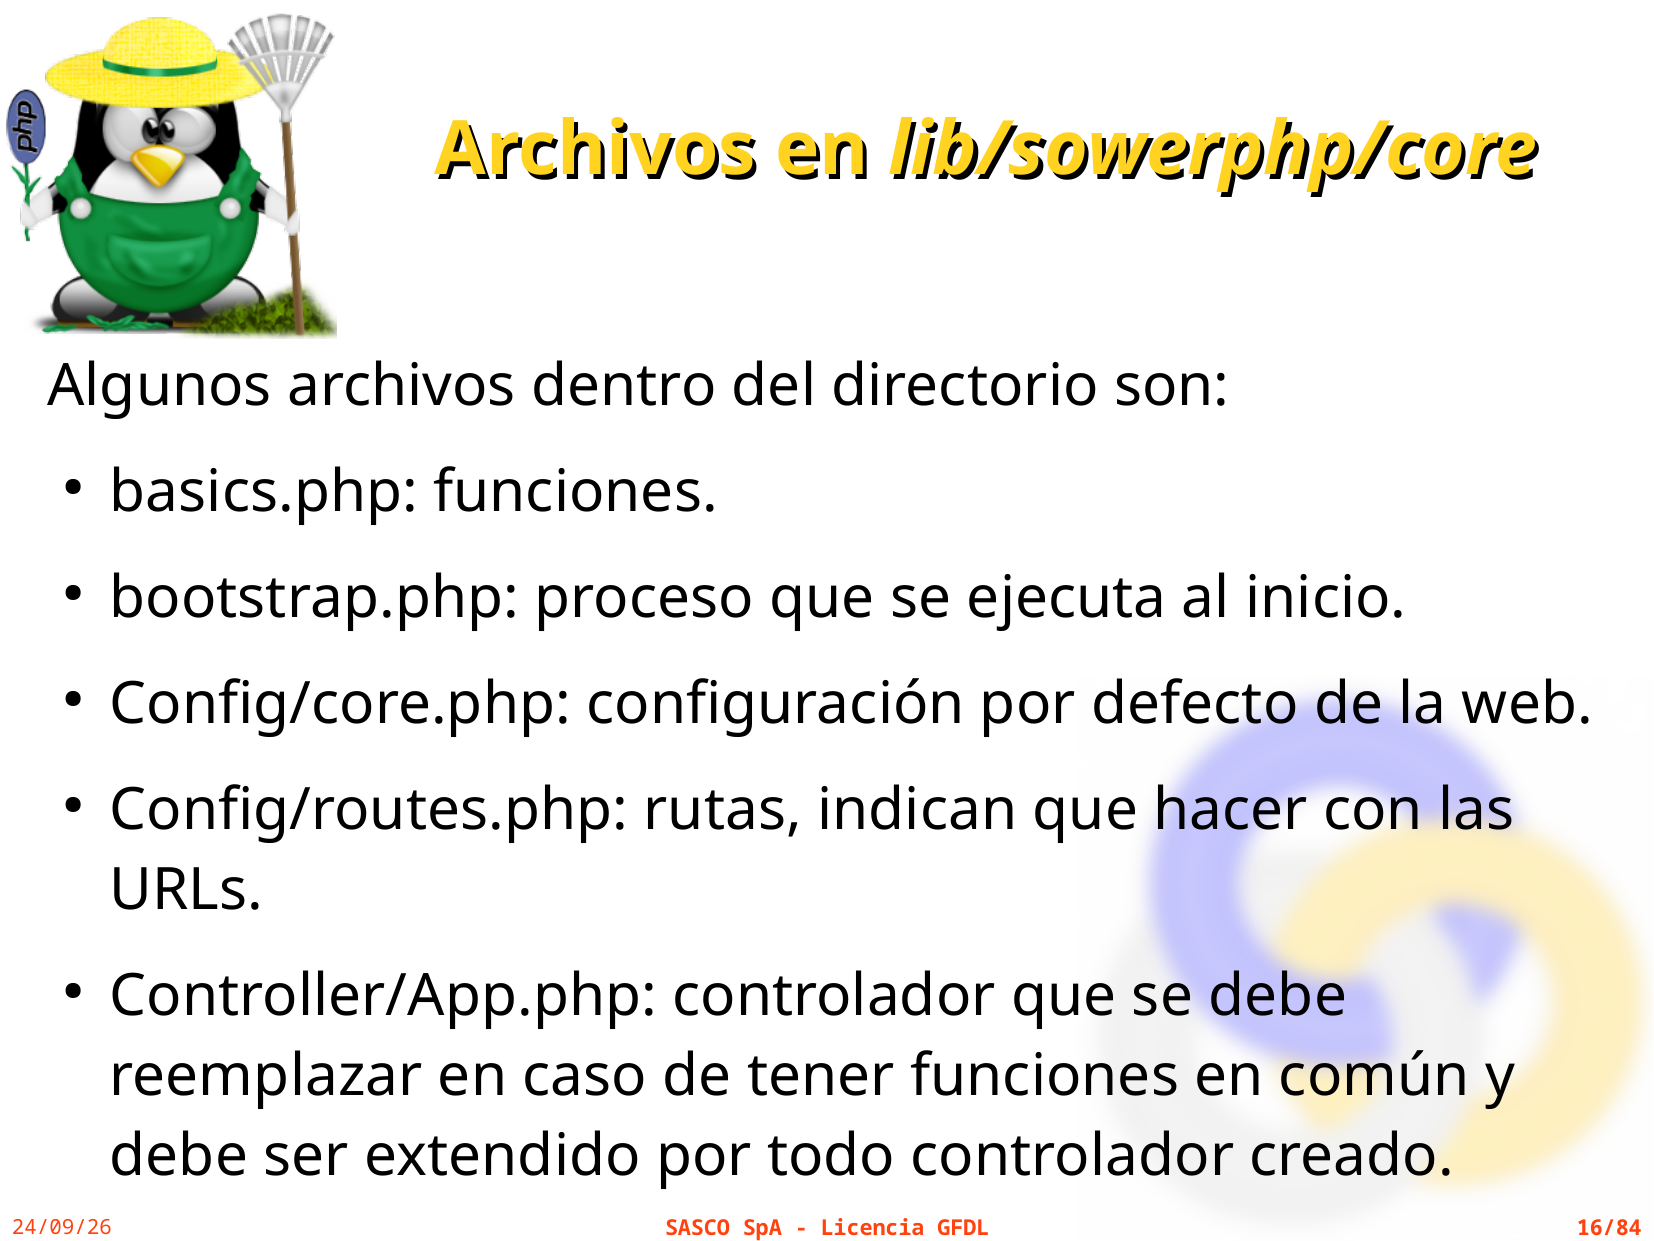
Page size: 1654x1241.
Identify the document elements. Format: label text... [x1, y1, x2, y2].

list Algunos archivos dentro del directorio son: basics.php: funciones. bootstrap.php: proceso que se ejecuta al inicio. Config/core.php: configuración por defecto de la web. Config/routes.php: rutas, indican que hacer con las URLs. Controller/App.php: controlador que se debe reemplazar en caso de tener funciones en común y debe ser extendido por todo controlador creado. [47, 342, 1607, 1205]
picture [4, 5, 337, 339]
title Archivos en lib/sowerphp/core [366, 35, 1607, 257]
picture [1074, 657, 1654, 1241]
